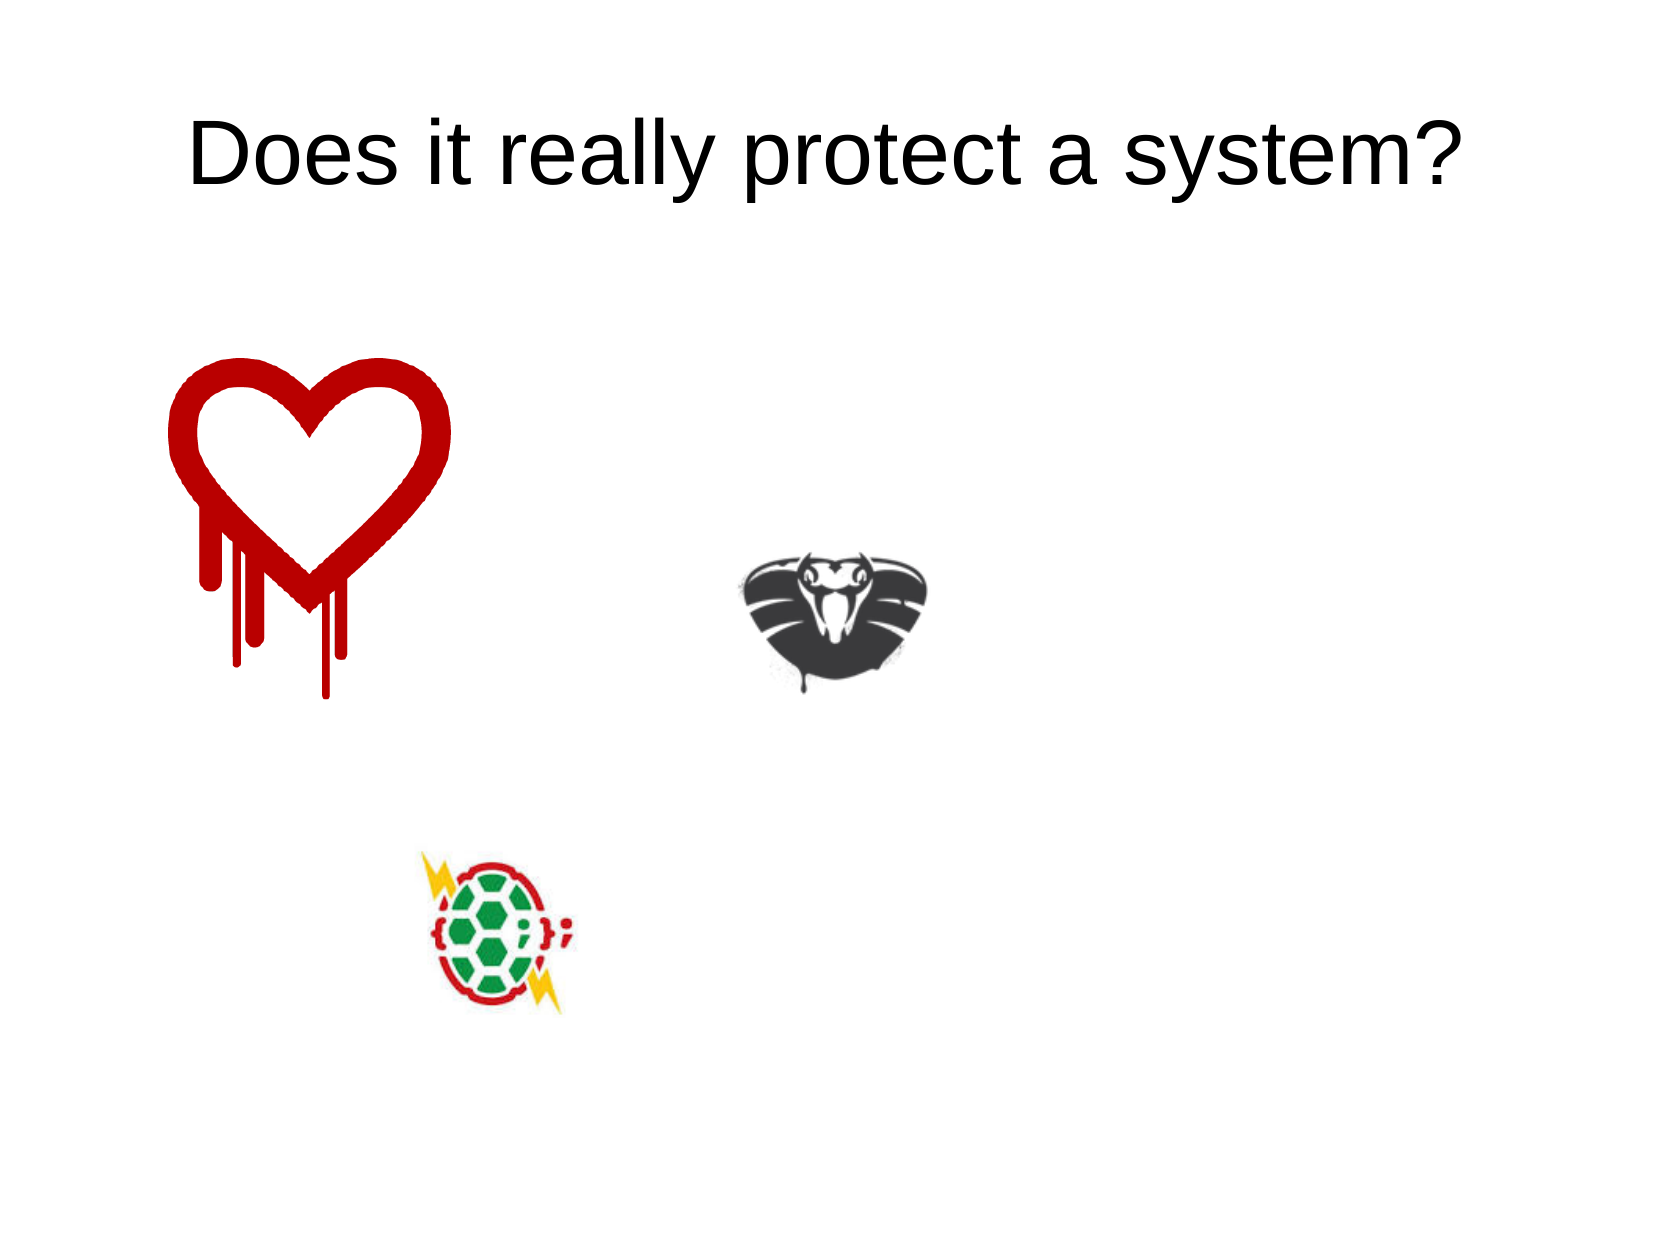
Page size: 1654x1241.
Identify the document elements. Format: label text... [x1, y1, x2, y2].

title Does it really protect a system? [82, 49, 1571, 257]
picture [365, 839, 630, 1018]
picture [164, 354, 454, 705]
picture [715, 540, 950, 704]
